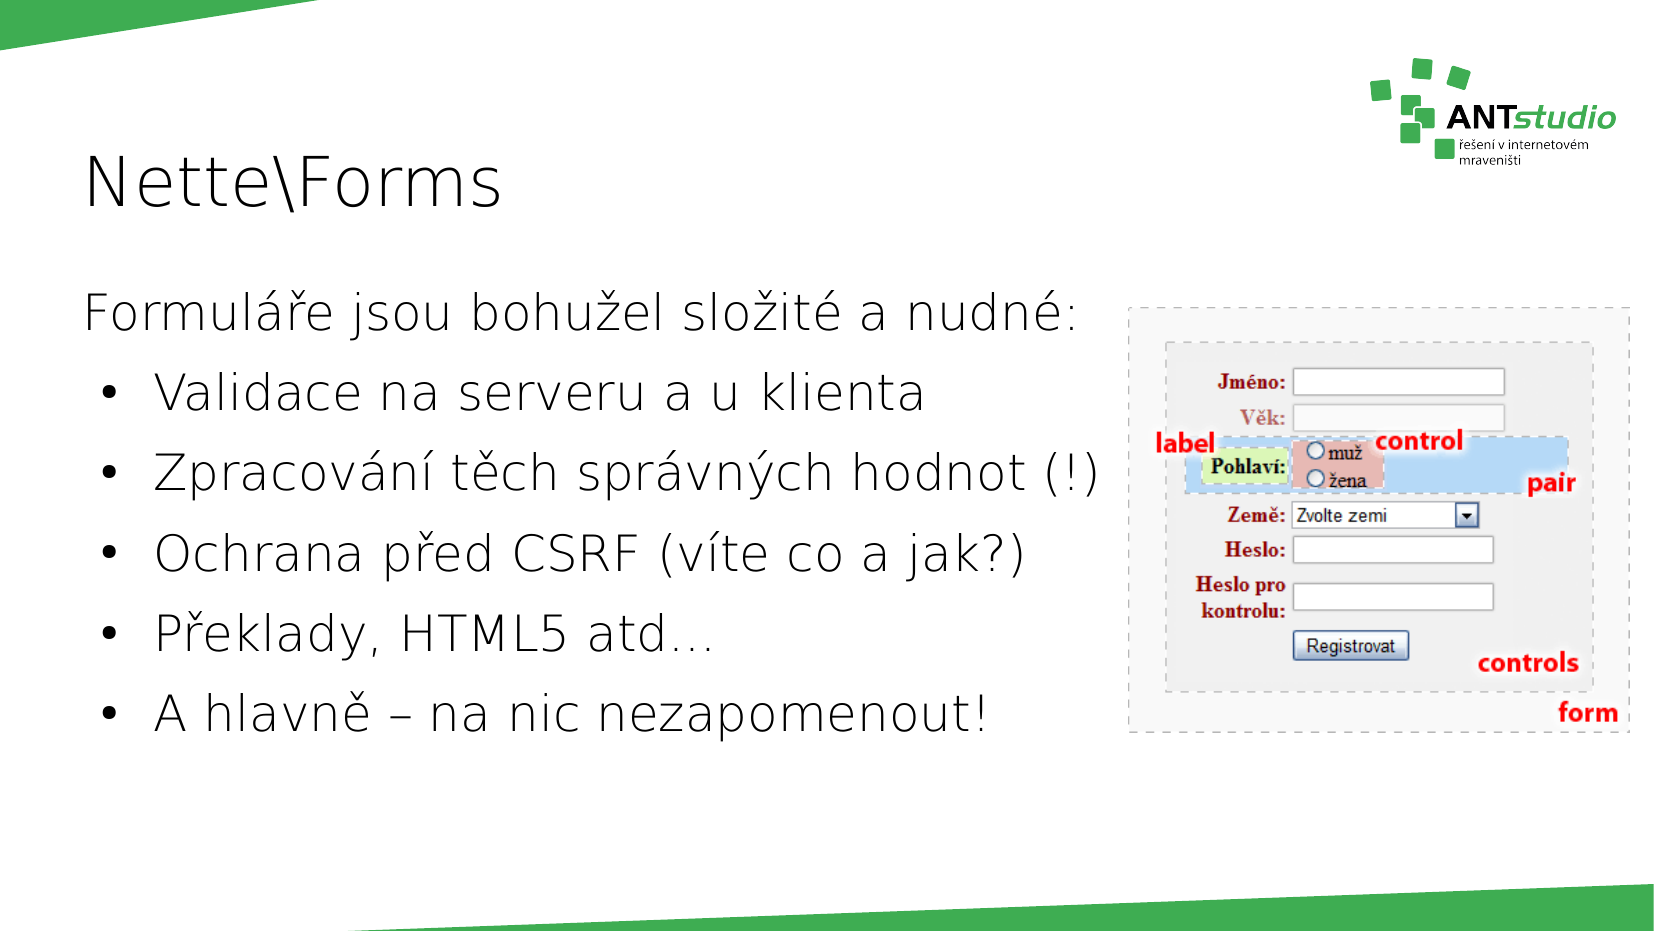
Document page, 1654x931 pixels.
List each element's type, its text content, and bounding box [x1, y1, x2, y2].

picture [1370, 58, 1616, 165]
picture [1128, 307, 1630, 733]
title Nette\Forms [82, 104, 1571, 260]
list Formuláře jsou bohužel složité a nudné: Validace na serveru a u klienta Zpracování těch správných hodnot (!) Ochrana před CSRF (víte co a jak?) Překlady, HTML5 atd... A hlavně – na nic nezapomenout! [82, 283, 1571, 847]
